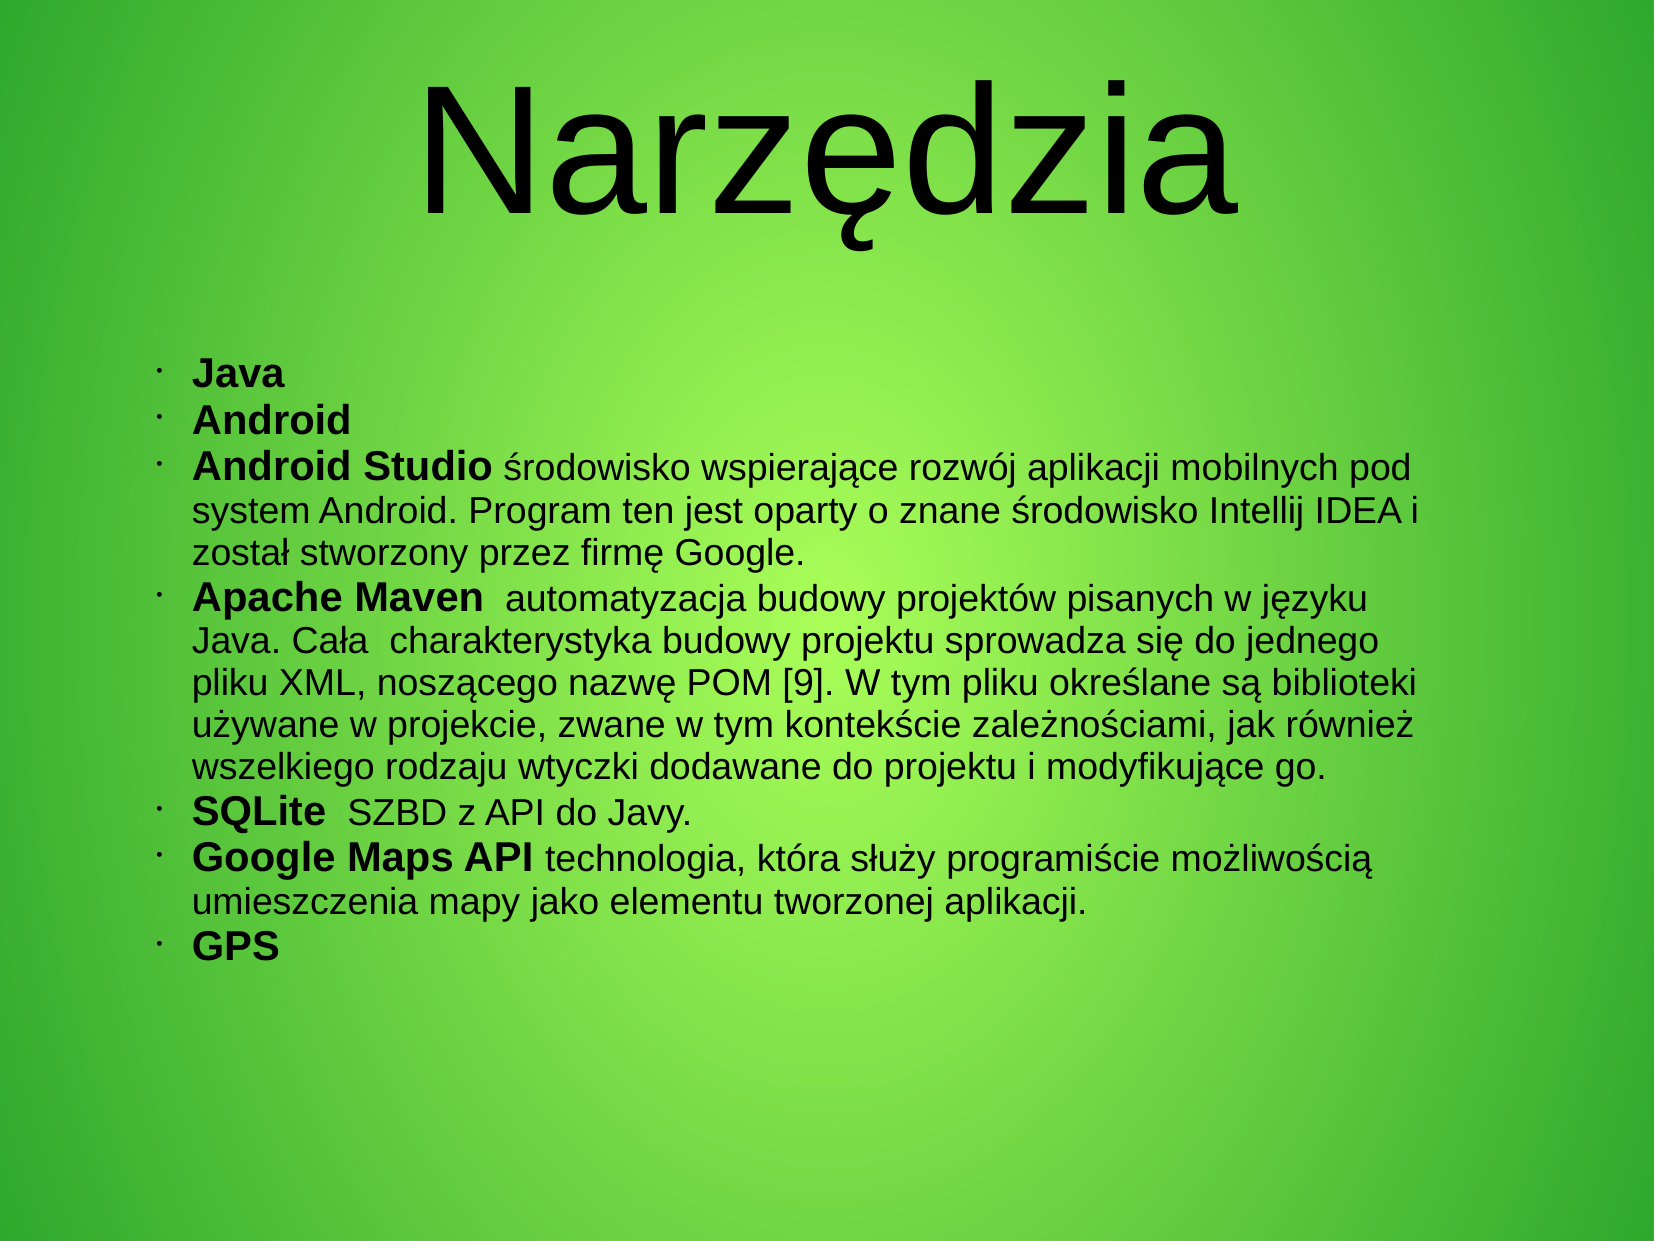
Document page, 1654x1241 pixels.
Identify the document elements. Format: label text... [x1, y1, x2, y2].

title Narzędzia [82, 47, 1571, 253]
text_box Java Android Android Studio środowisko wspierające rozwój aplikacji mobilnych pod system Android. Program ten jest oparty o znane środowisko Intellij IDEA i został stworzony przez firmę Google. Apache Maven automatyzacja budowy projektów pisanych w języku Java. Cała charakterystyka budowy projektu sprowadza się do jednego pliku XML, noszącego nazwę POM [9]. W tym pliku określane są biblioteki używane w projekcie, zwane w tym kontekście zależnościami, jak również wszelkiego rodzaju wtyczki dodawane do projektu i modyfikujące go. SQLite SZBD z API do Javy. Google Maps API technologia, która służy programiście możliwością umieszczenia mapy jako elementu tworzonej aplikacji. GPS [141, 342, 1441, 981]
